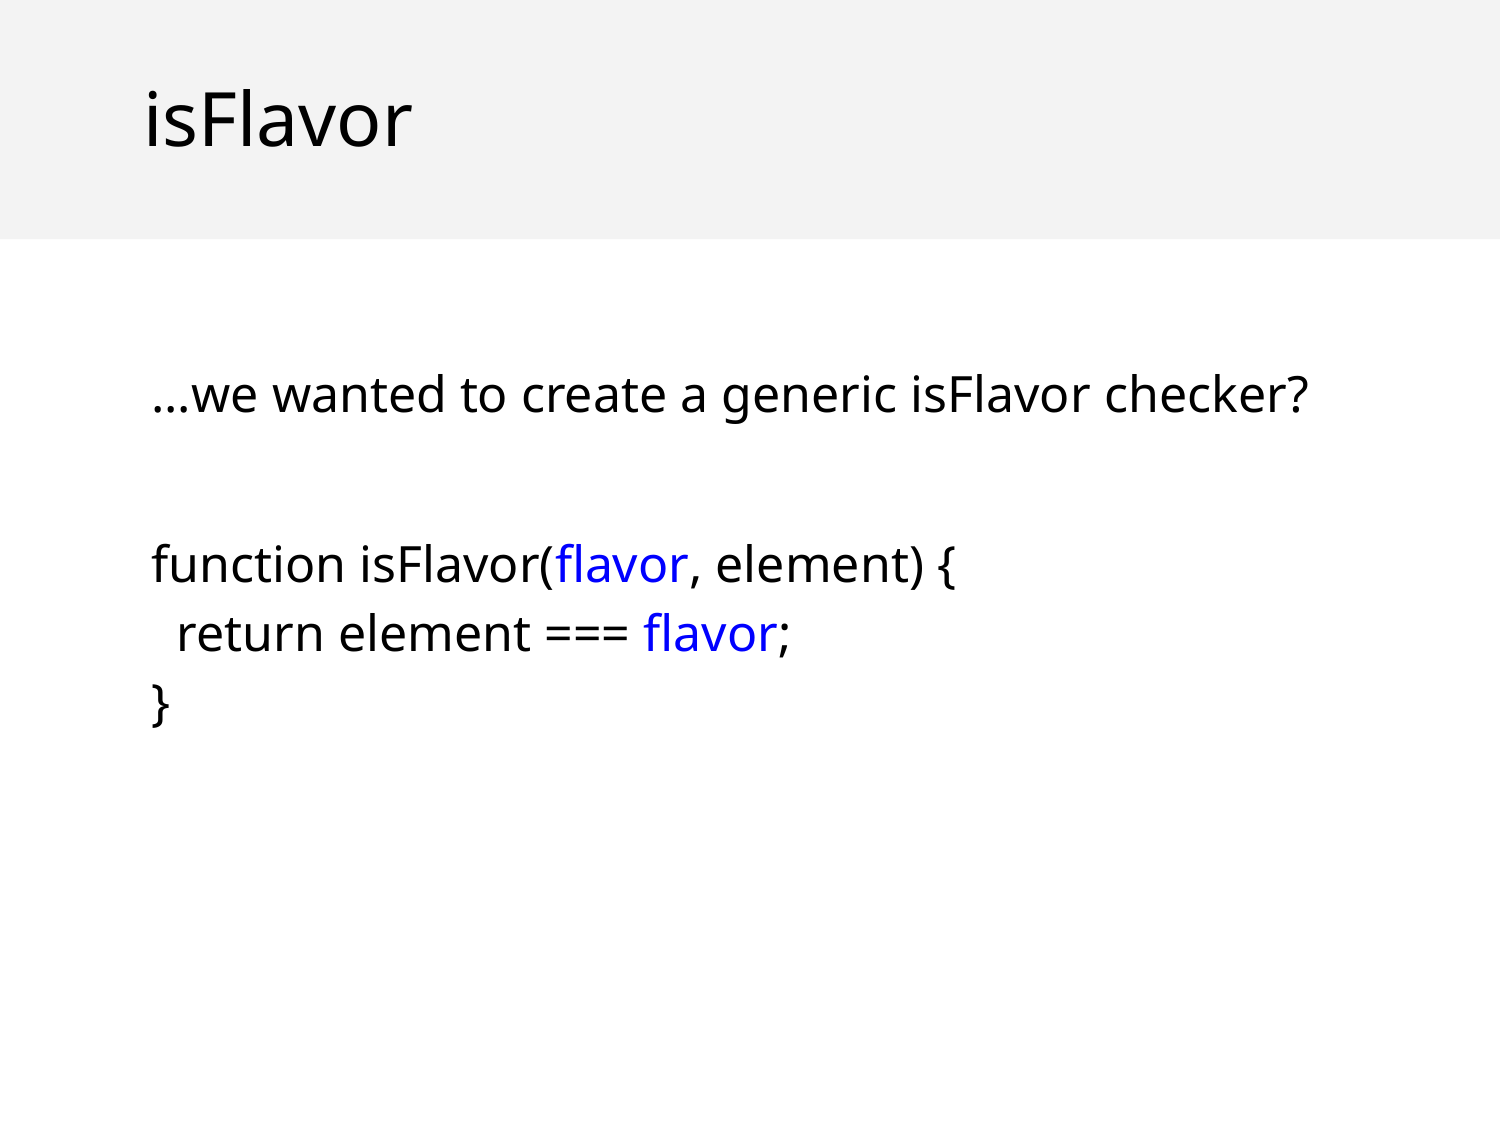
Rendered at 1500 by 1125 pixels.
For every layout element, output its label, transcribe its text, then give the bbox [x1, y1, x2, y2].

text_box ...we wanted to create a generic isFlavor checker? [135, 338, 1380, 479]
title isFlavor [128, 56, 1372, 183]
text_box function isFlavor(flavor, element) { return element === flavor; } [135, 508, 1380, 760]
